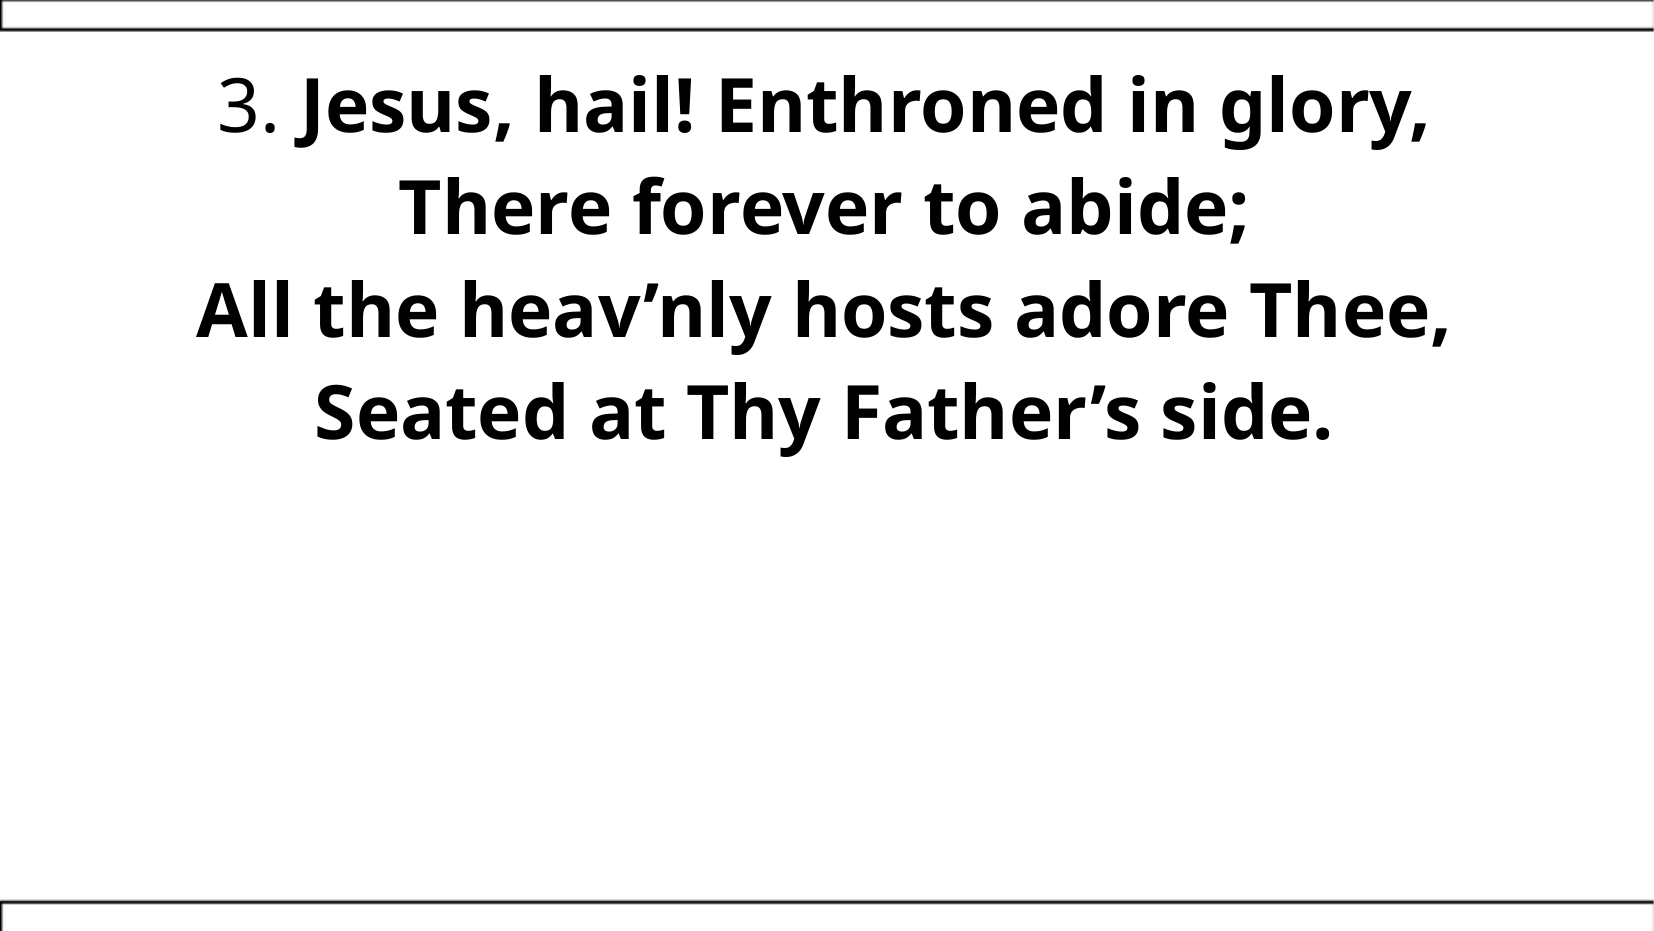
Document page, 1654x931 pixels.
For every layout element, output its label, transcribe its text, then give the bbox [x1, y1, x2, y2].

picture [0, 0, 1654, 931]
text_box 3. Jesus, hail! Enthroned in glory, There forever to abide; All the heav’nly hosts adore Thee, Seated at Thy Father’s side. [75, 45, 1576, 460]
